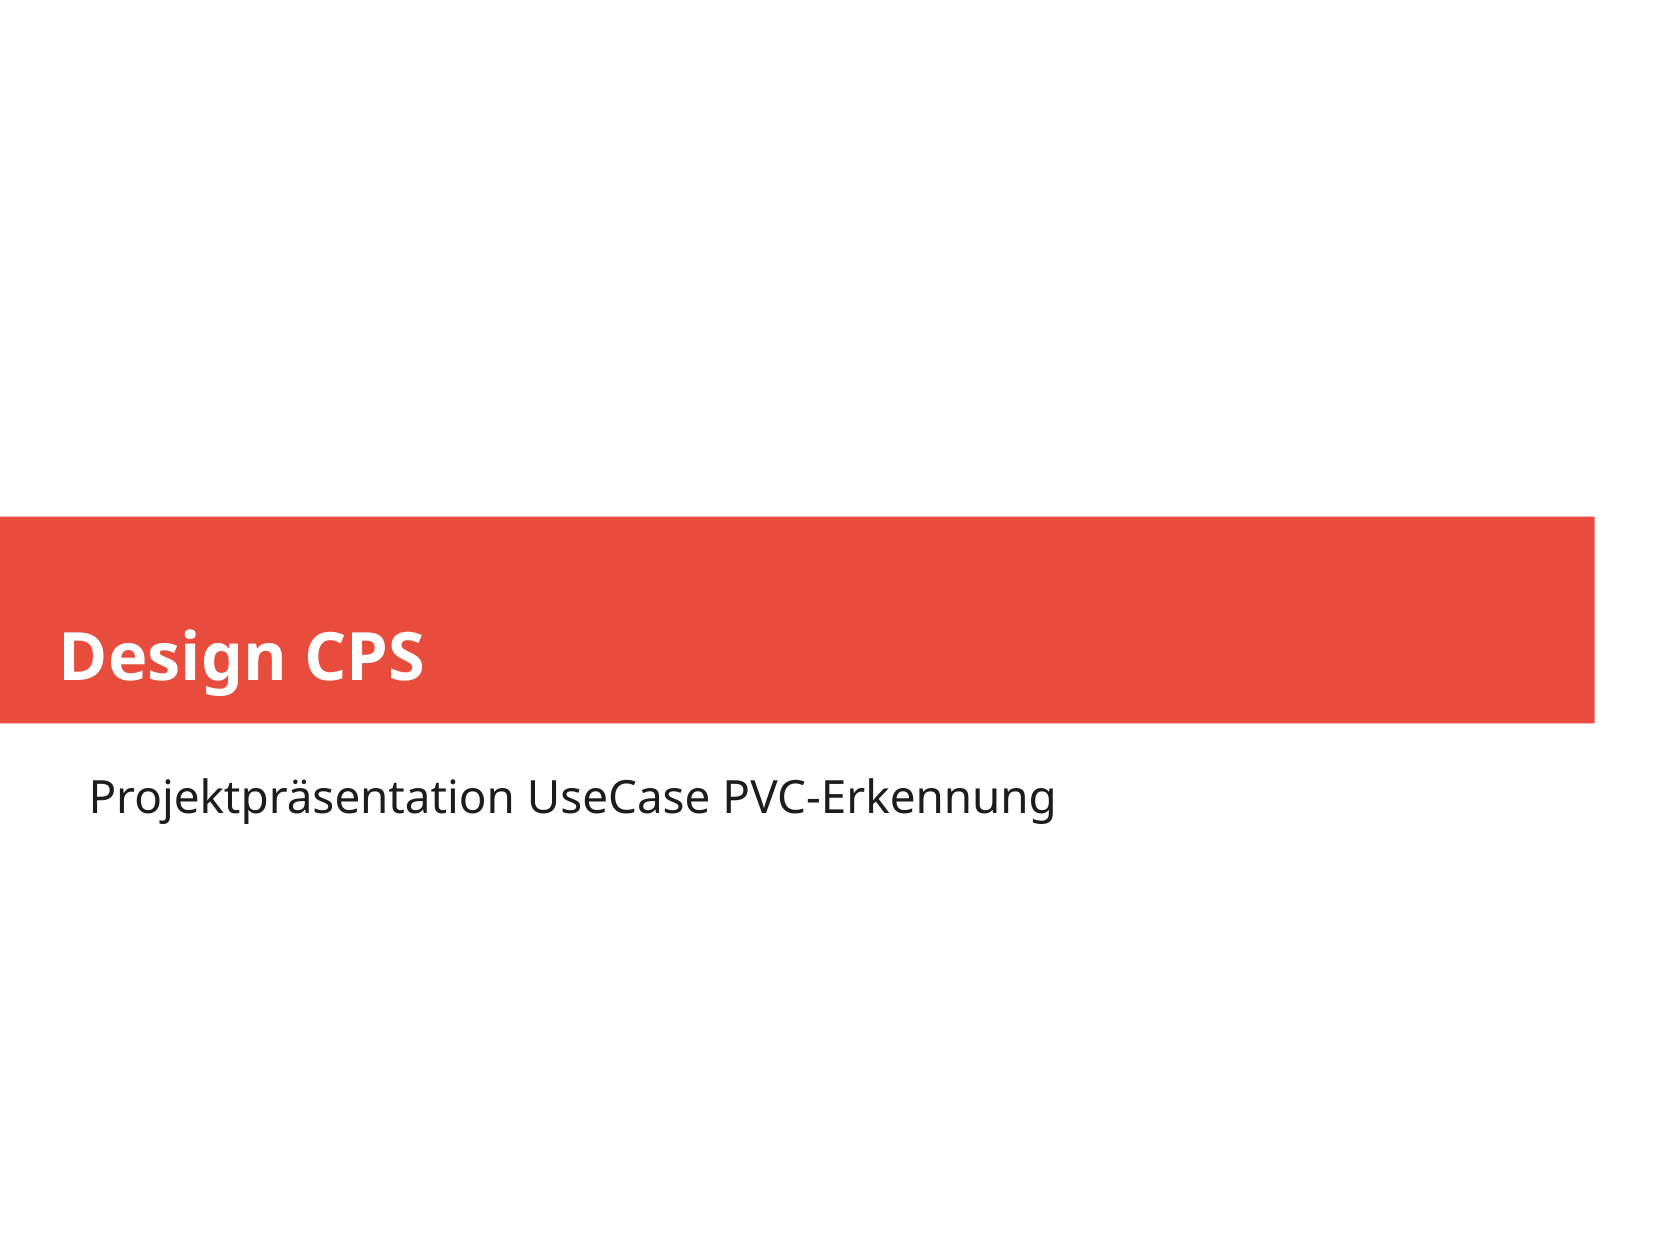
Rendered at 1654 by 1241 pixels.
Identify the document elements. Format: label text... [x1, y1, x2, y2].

title Design CPS [59, 546, 1595, 694]
subtitle Projektpräsentation UseCase PVC-Erkennung [88, 767, 1595, 1182]
